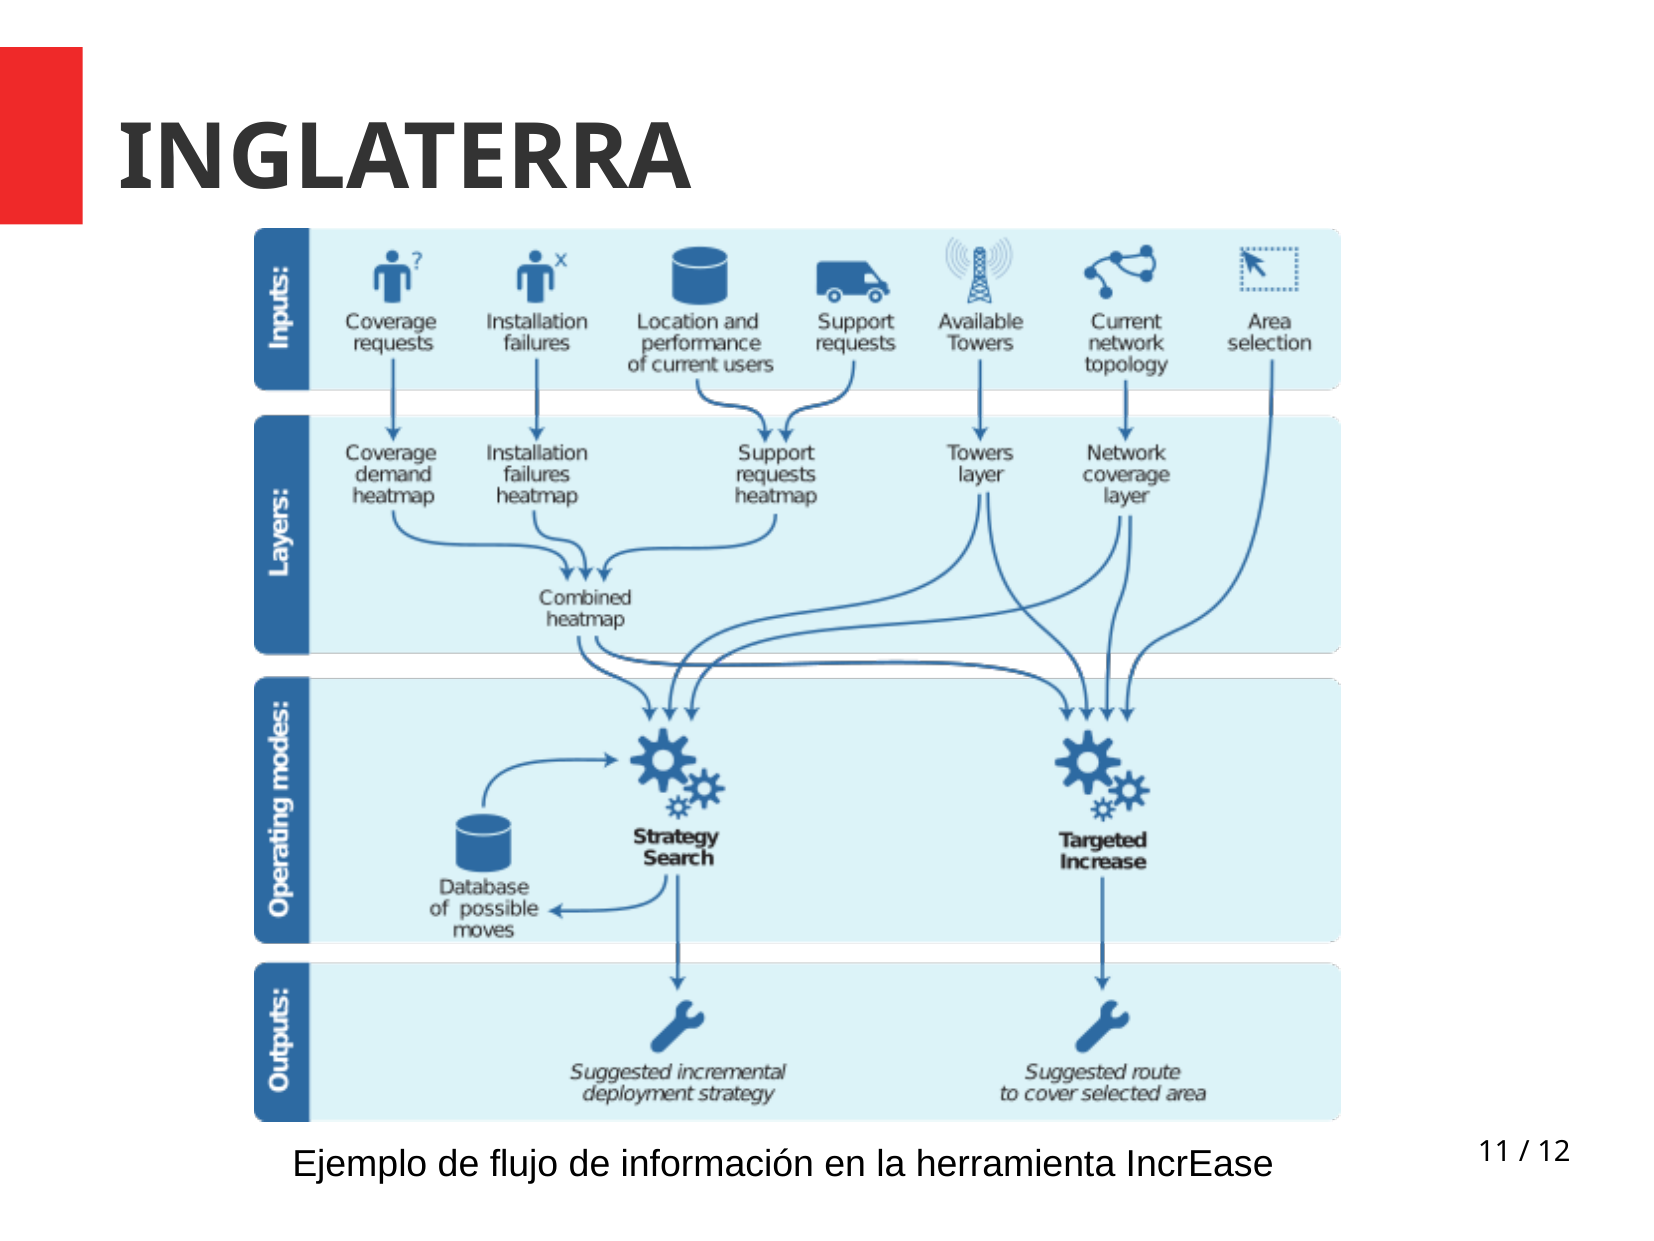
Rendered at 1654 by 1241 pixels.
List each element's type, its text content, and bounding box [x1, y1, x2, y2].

picture [254, 228, 1341, 1123]
text_box Ejemplo de flujo de información en la herramienta IncrEase [277, 1135, 1388, 1193]
title INGLATERRA [118, 49, 1571, 257]
